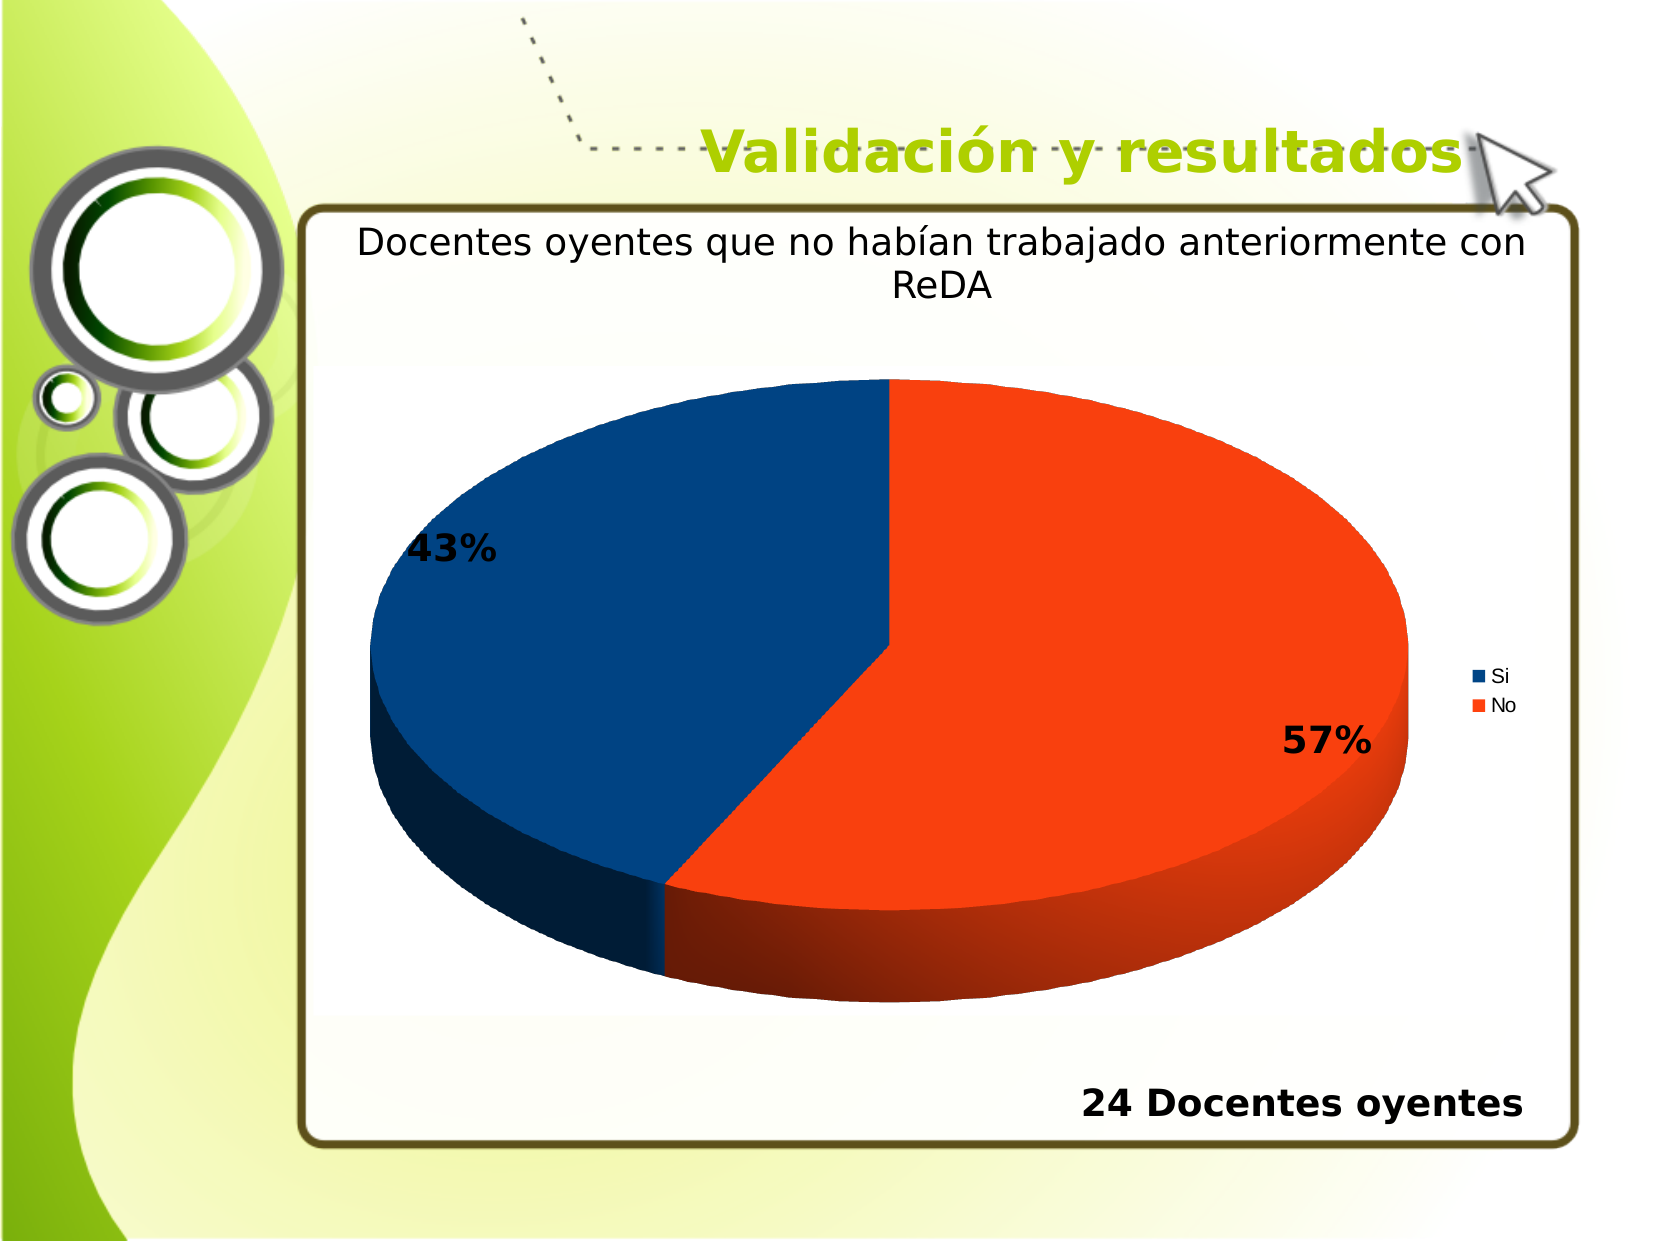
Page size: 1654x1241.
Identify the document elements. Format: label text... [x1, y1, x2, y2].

picture [0, 0, 1654, 1241]
text_box 24 Docentes oyentes [1062, 1074, 1565, 1134]
text_box Docentes oyentes que no habían trabajado anteriormente con ReDA [312, 213, 1571, 316]
chart [313, 366, 1536, 1016]
text_box Validación y resultados [578, 76, 1501, 160]
